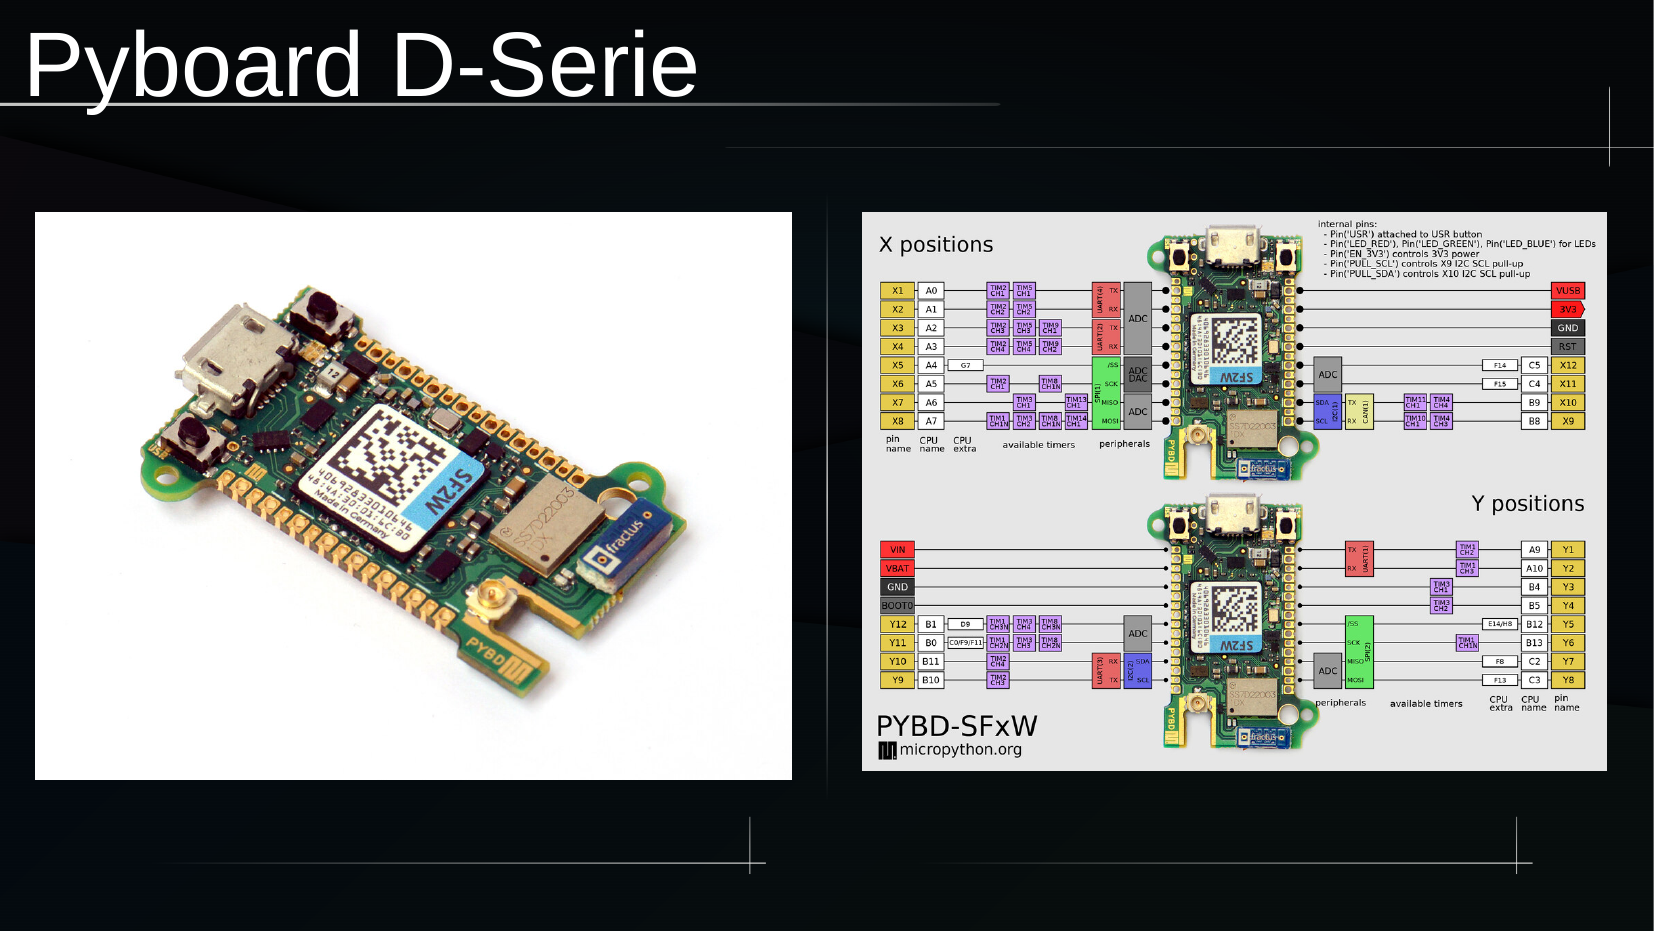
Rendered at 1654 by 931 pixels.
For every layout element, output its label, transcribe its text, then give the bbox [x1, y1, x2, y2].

picture [0, 0, 1654, 931]
title Pyboard D-Serie [23, 11, 1589, 119]
